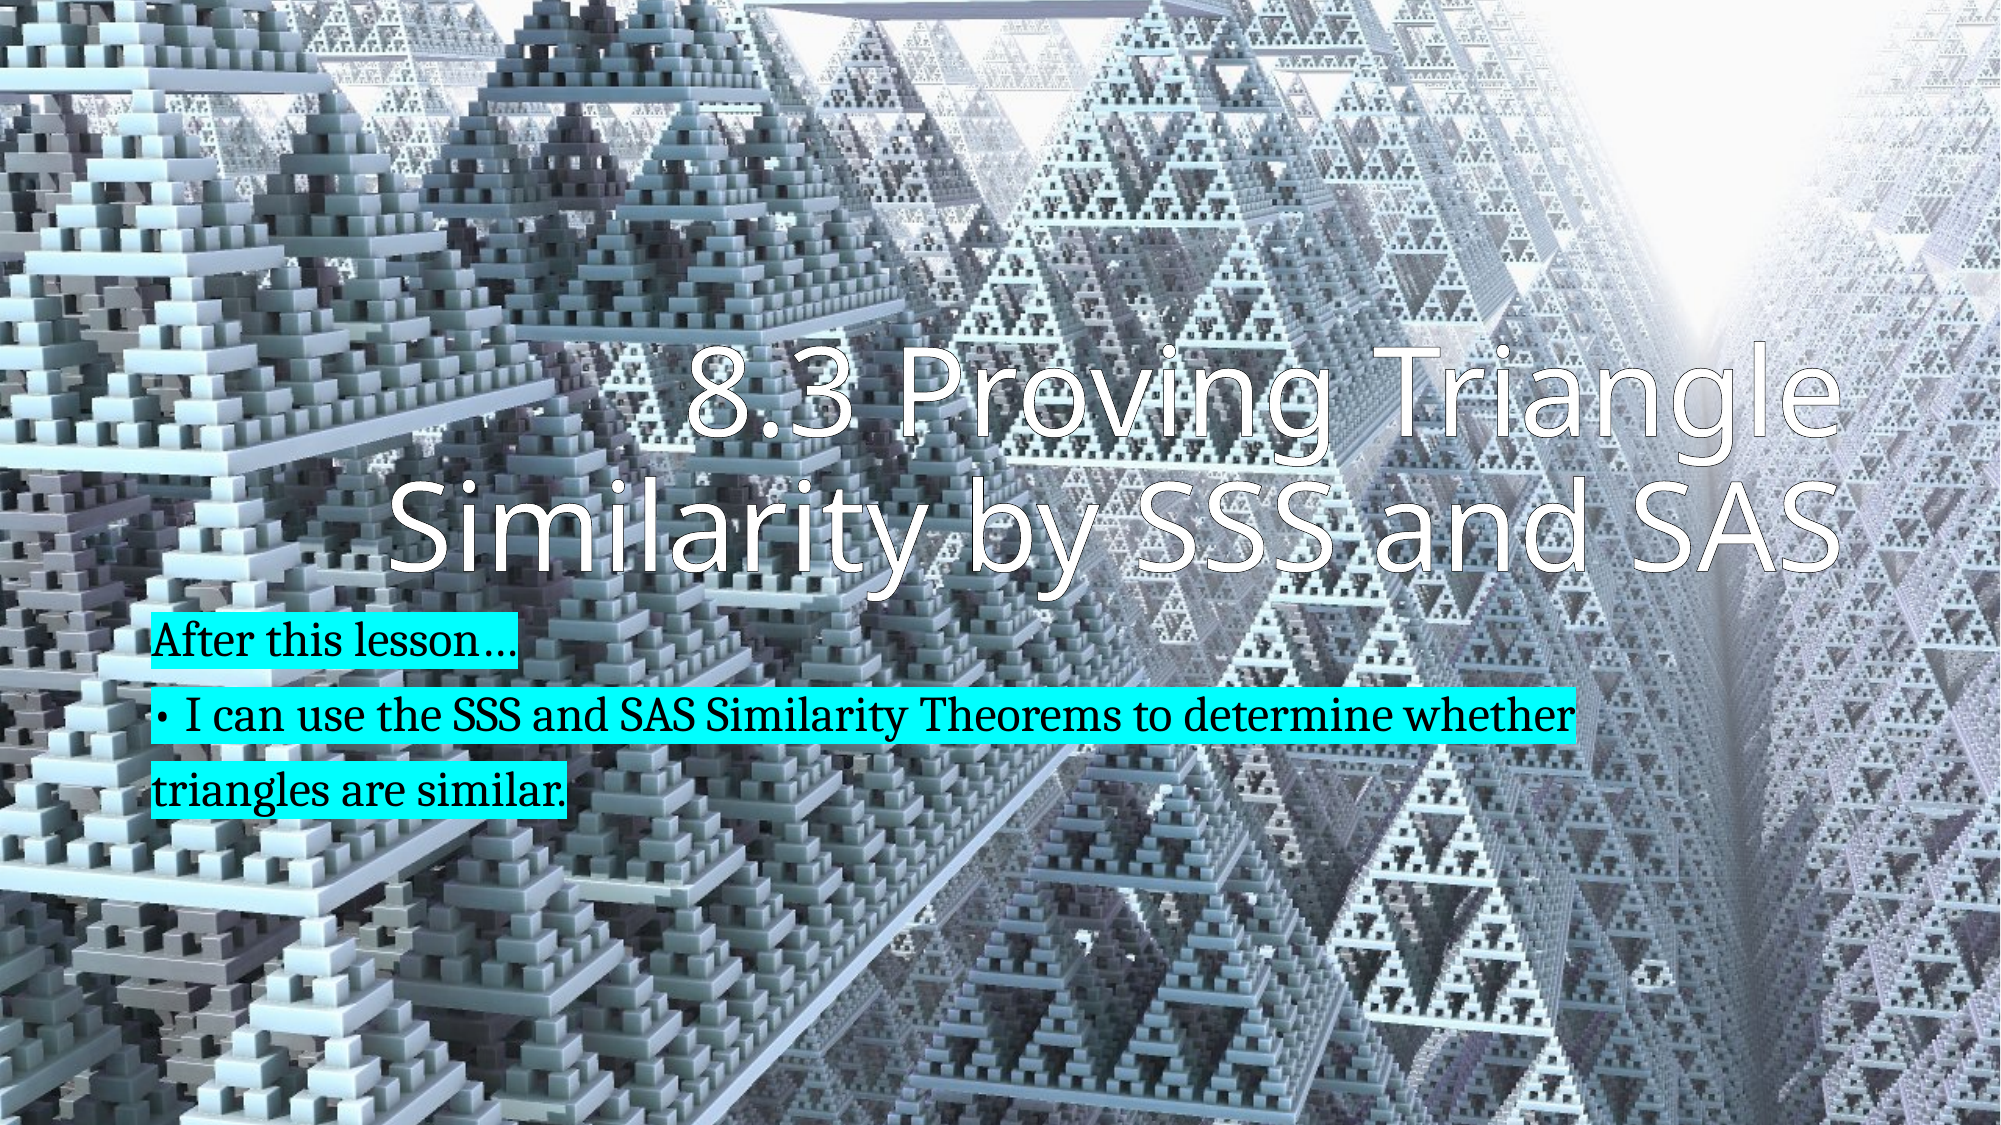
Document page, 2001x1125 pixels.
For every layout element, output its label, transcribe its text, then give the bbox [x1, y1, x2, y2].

title 8.3 Proving Triangle Similarity by SSS and SAS [136, 138, 1862, 606]
list After this lesson… • I can use the SSS and SAS Similarity Theorems to determine whether triangles are similar. [136, 606, 1862, 1066]
picture [0, 0, 2001, 1125]
